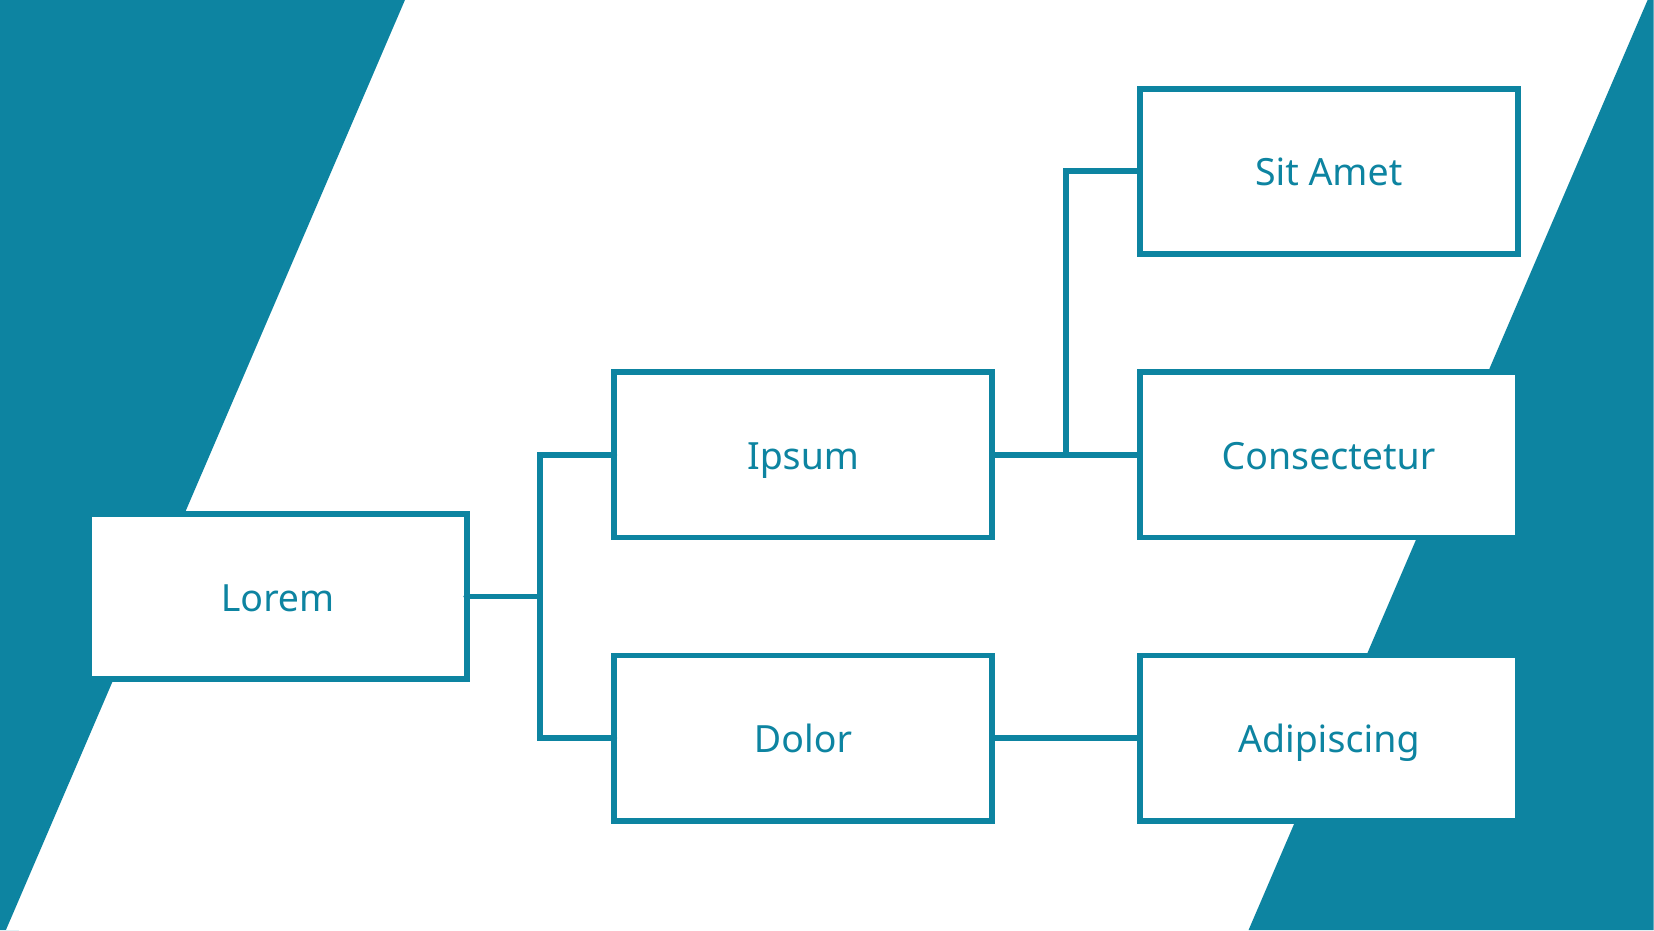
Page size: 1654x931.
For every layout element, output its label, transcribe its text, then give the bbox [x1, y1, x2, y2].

text_box Adipiscing [1139, 655, 1518, 821]
text_box Consectetur [1139, 372, 1518, 538]
text_box Sit Amet [1139, 88, 1518, 254]
text_box Lorem [88, 513, 467, 680]
text_box Dolor [614, 655, 993, 821]
text_box Ipsum [614, 372, 993, 538]
